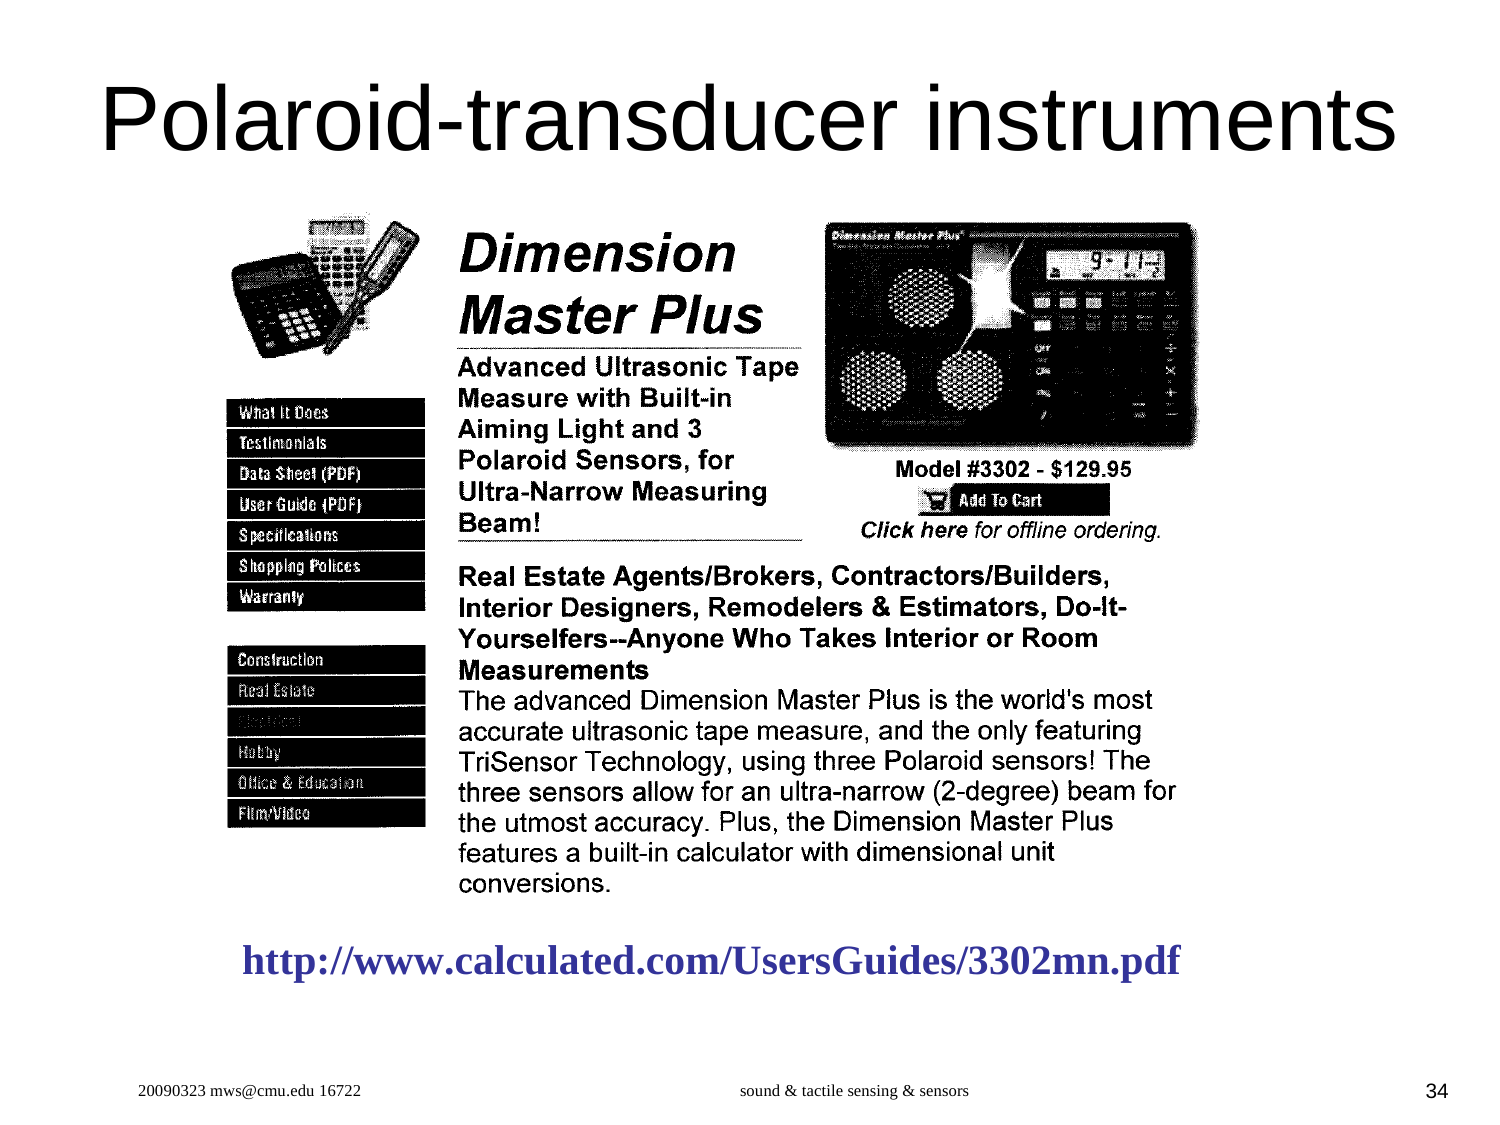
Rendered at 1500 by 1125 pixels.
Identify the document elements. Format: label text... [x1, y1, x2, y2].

picture [225, 212, 1201, 893]
text_box http://www.calculated.com/UsersGuides/3302mn.pdf [227, 924, 1197, 991]
title Polaroid-transducer instruments [75, 50, 1426, 188]
